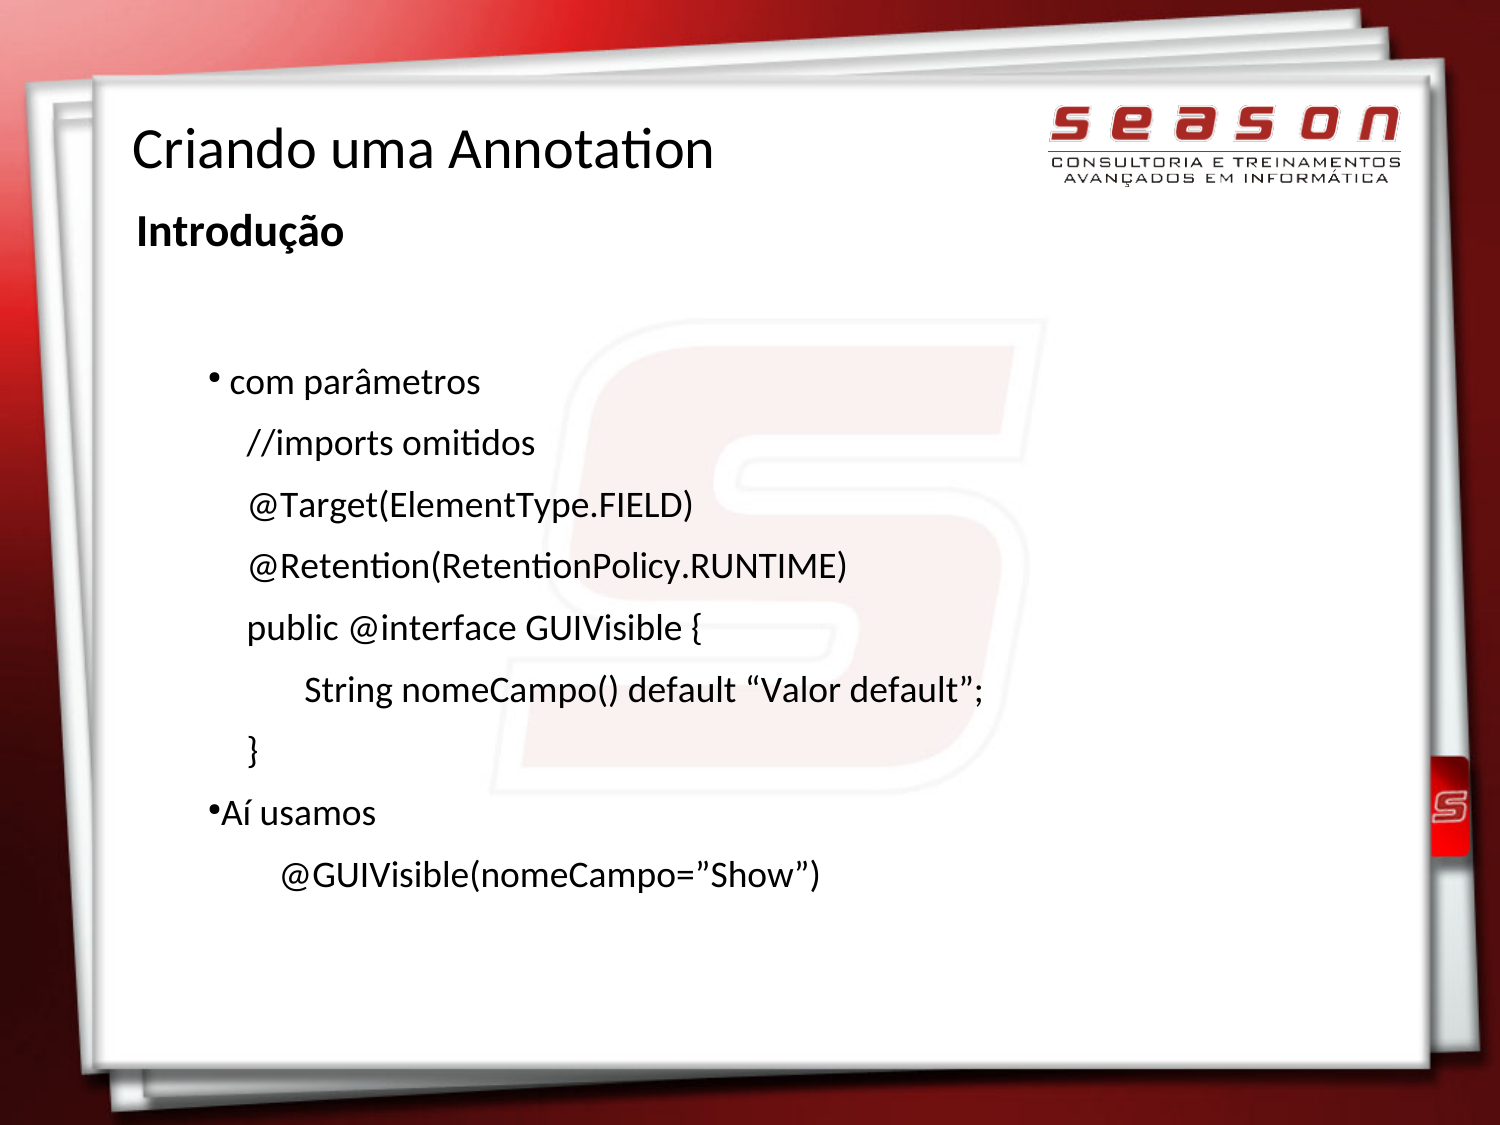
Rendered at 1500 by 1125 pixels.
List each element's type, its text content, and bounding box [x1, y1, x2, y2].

text_box Introdução [119, 200, 1240, 256]
text_box com parâmetros //imports omitidos @Target(ElementType.FIELD) @Retention(RetentionPolicy.RUNTIME) public @interface GUIVisible { String nomeCampo() default “Valor default”; } Aí usamos @GUIVisible(nomeCampo=”Show”) [207, 356, 1328, 895]
title Criando uma Annotation [118, 33, 1394, 257]
picture [0, 0, 1500, 1125]
